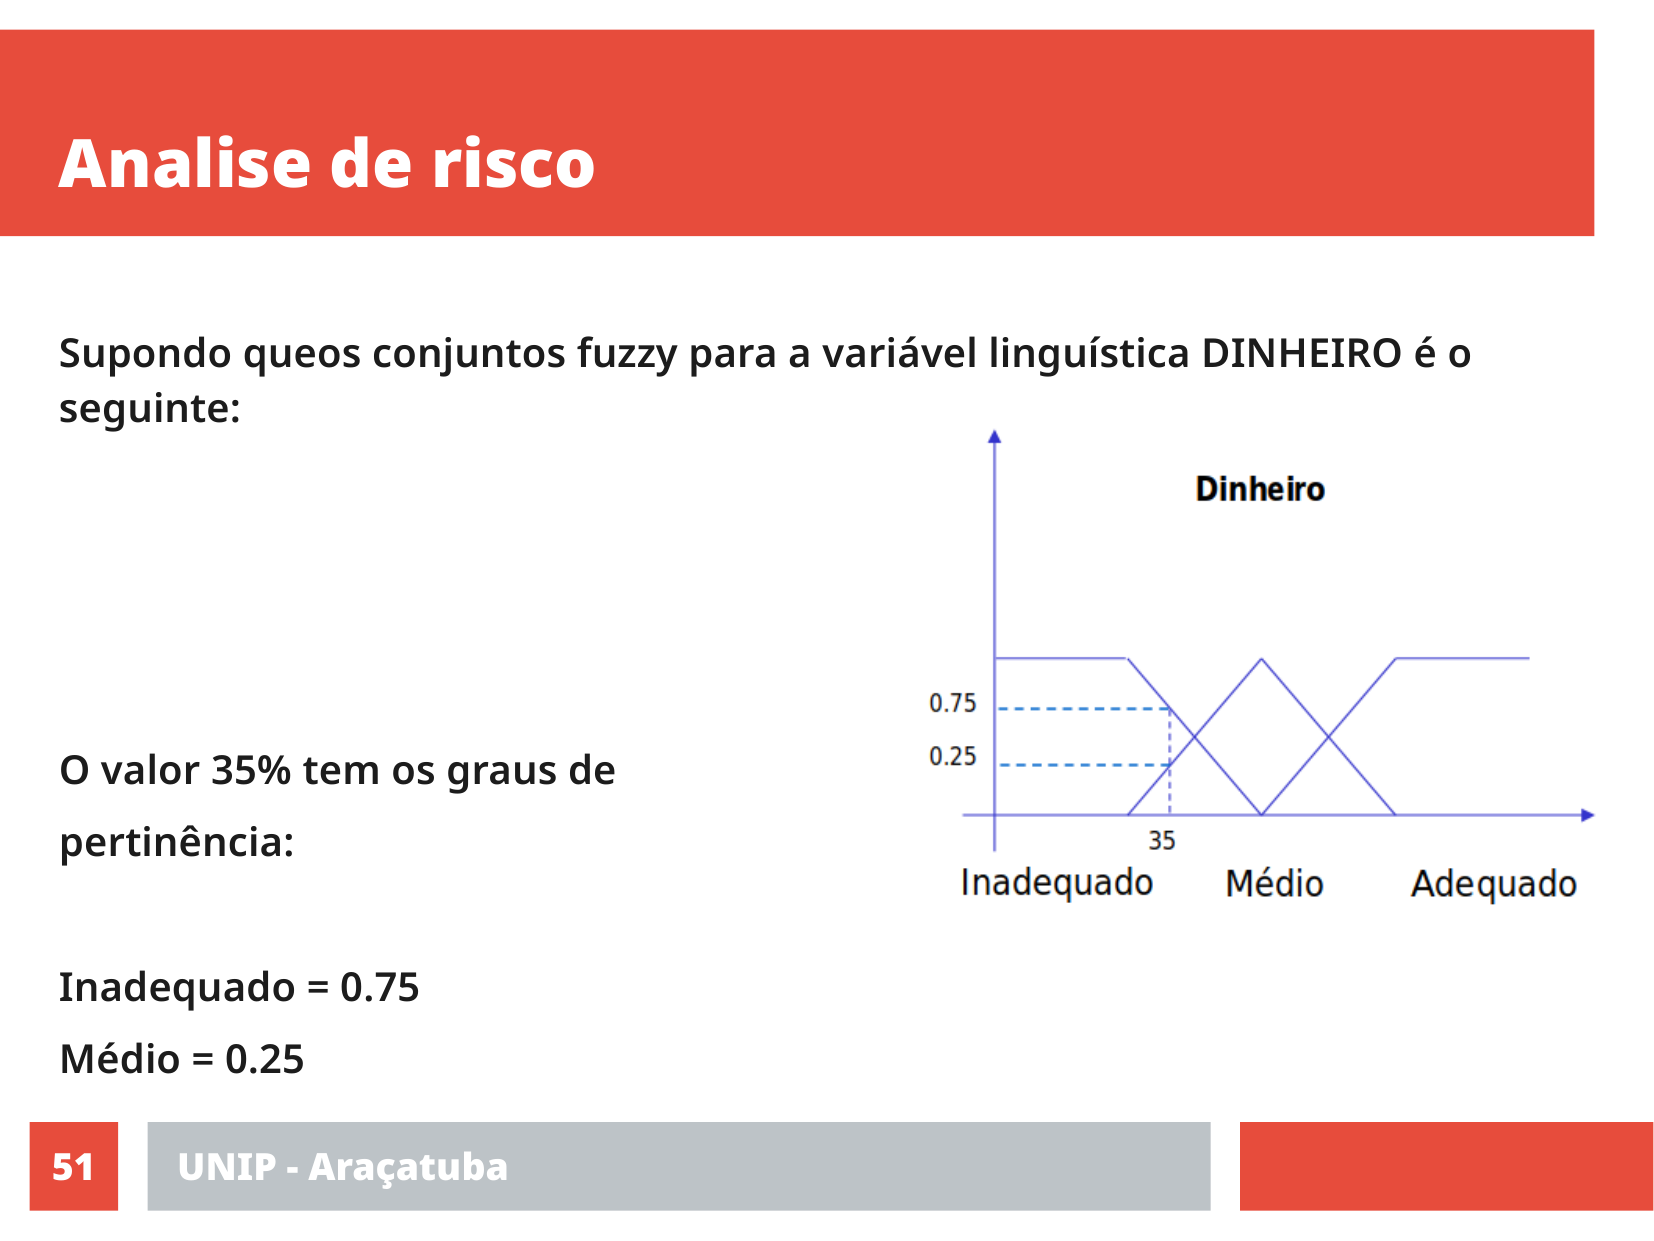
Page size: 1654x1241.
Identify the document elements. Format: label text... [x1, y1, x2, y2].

picture [909, 401, 1654, 929]
title Analise de risco [59, 59, 1595, 207]
list Supondo queos conjuntos fuzzy para a variável linguística DINHEIRO é o seguinte: O valor 35% tem os graus de pertinência: Inadequado = 0.75 Médio = 0.25 [59, 324, 1565, 1093]
